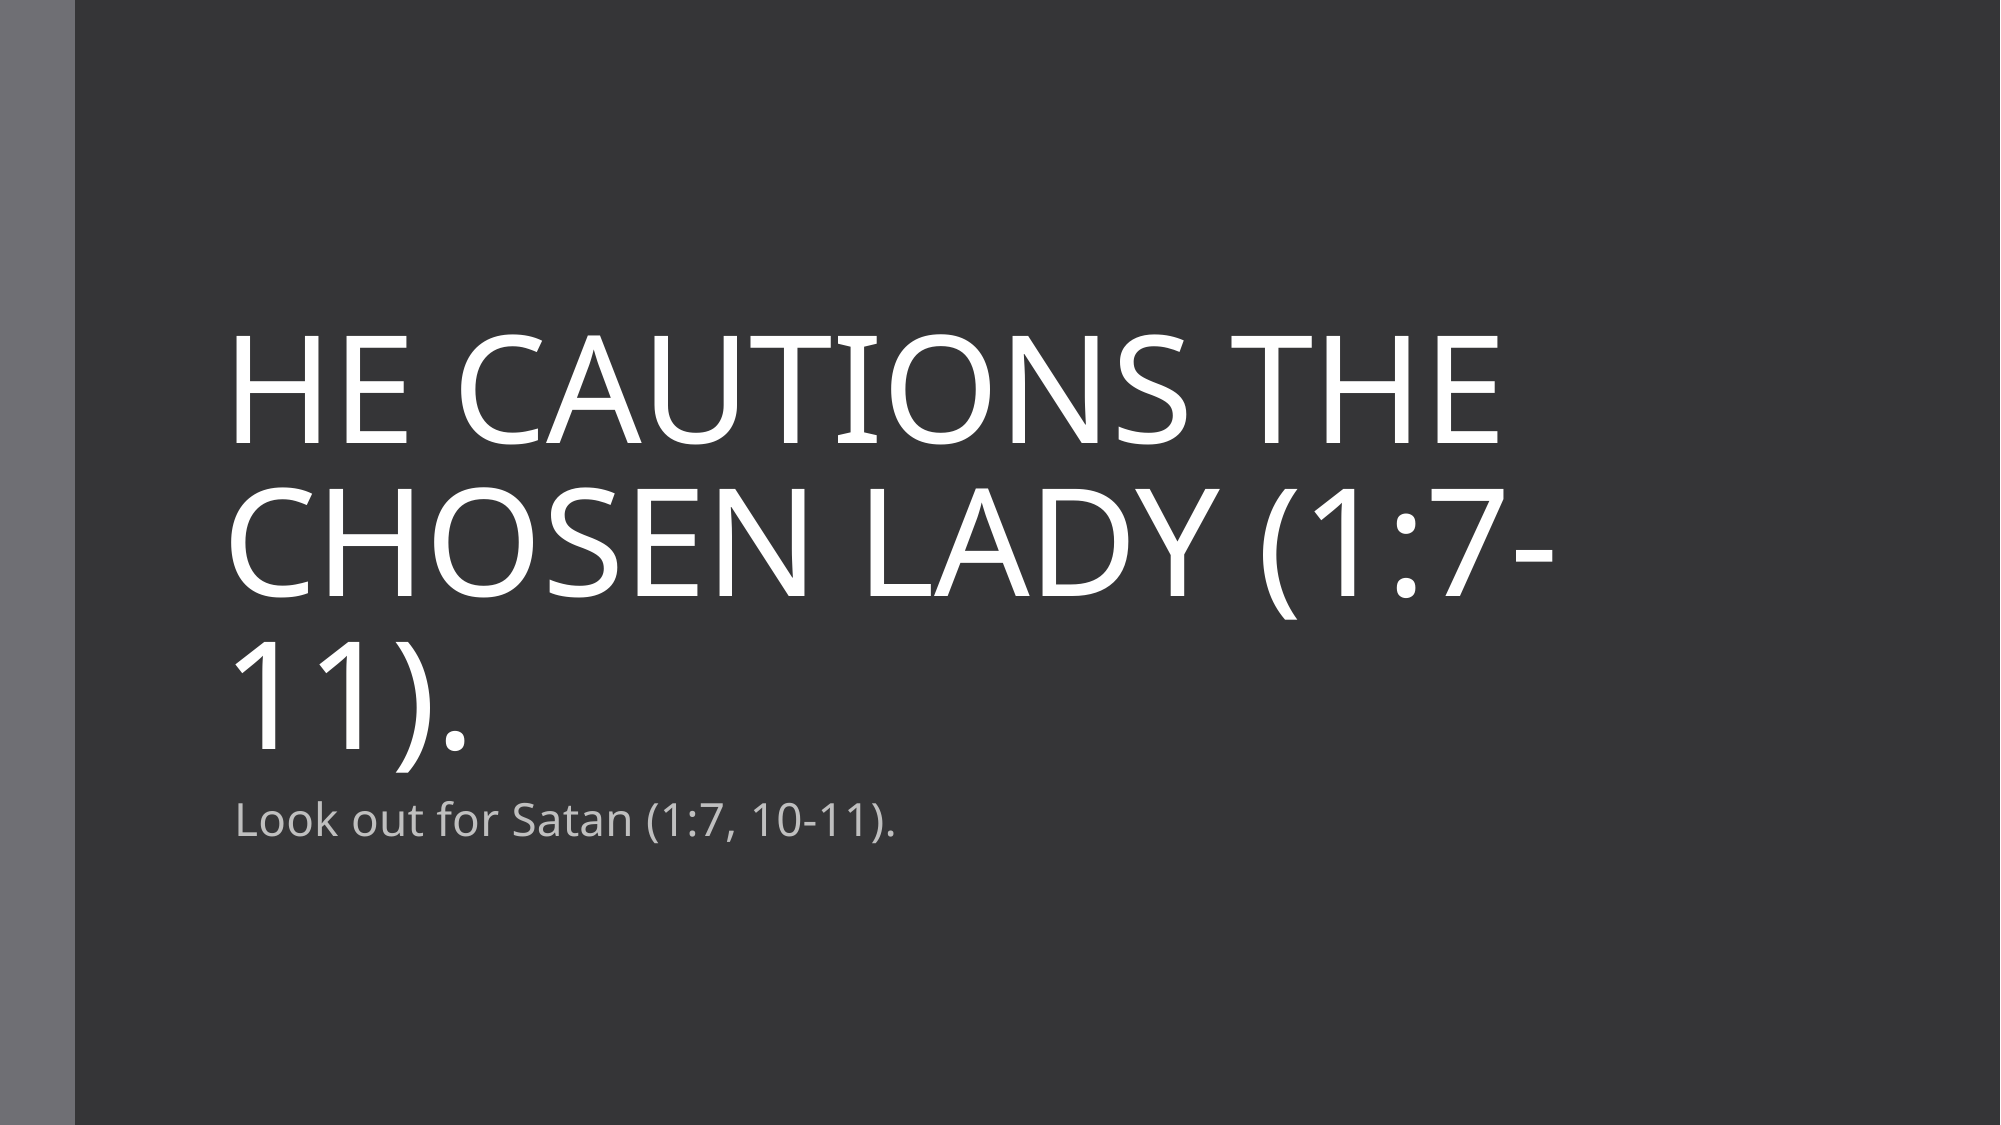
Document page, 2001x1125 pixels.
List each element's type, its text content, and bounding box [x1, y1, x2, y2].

subtitle Look out for Satan (1:7, 10-11). [206, 787, 1752, 1066]
title HE CAUTIONS THE CHOSEN LADY (1:7-11). [206, 124, 1752, 787]
